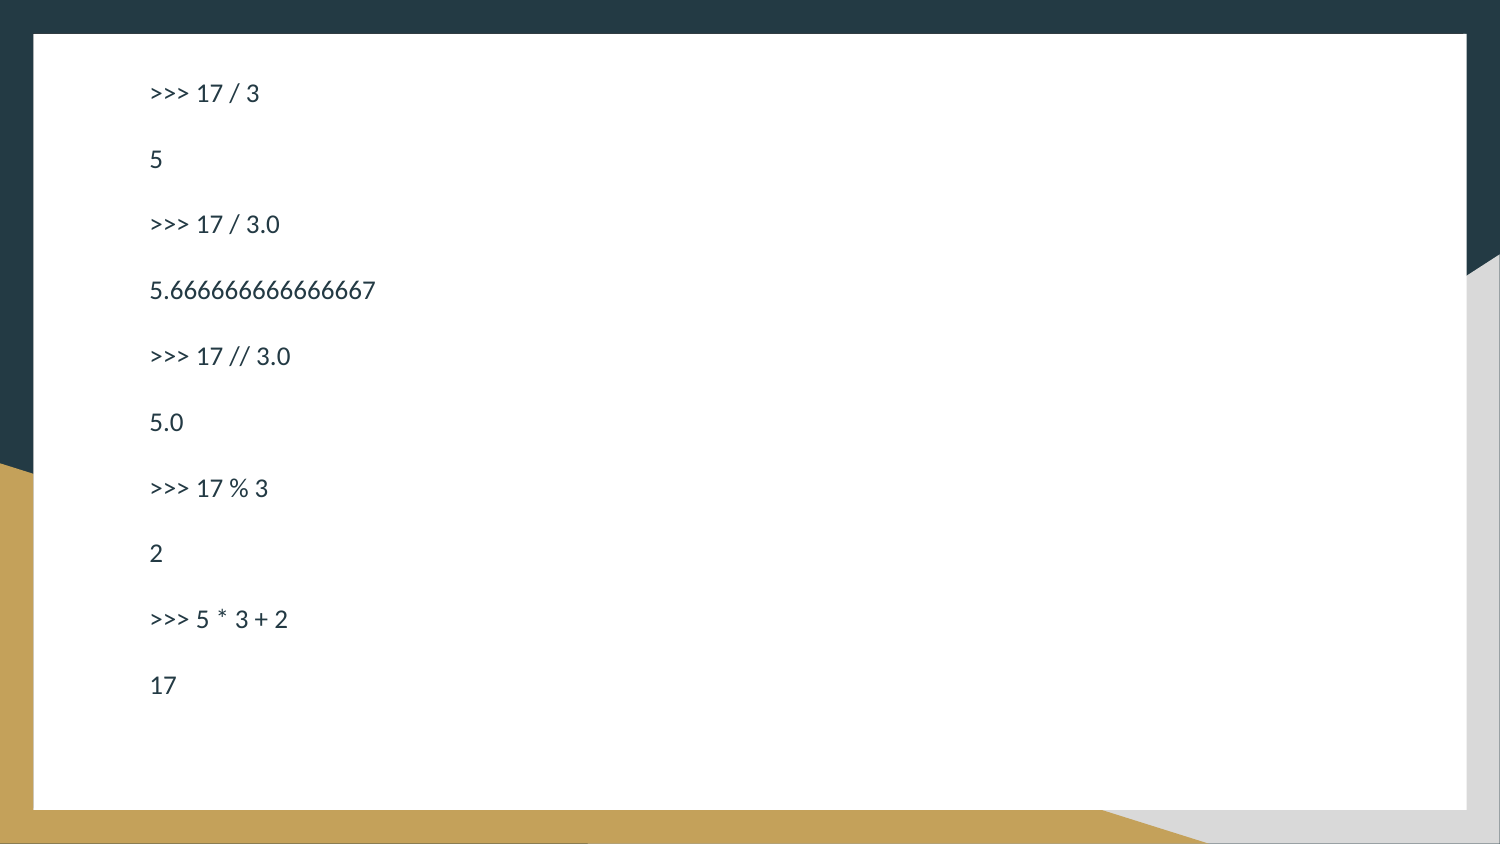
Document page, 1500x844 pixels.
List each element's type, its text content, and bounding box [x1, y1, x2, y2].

list >>> 17 / 3 5 >>> 17 / 3.0 5.666666666666667 >>> 17 // 3.0 5.0 >>> 17 % 3 2 >>> 5 * 3 + 2 17 [134, 47, 1366, 729]
